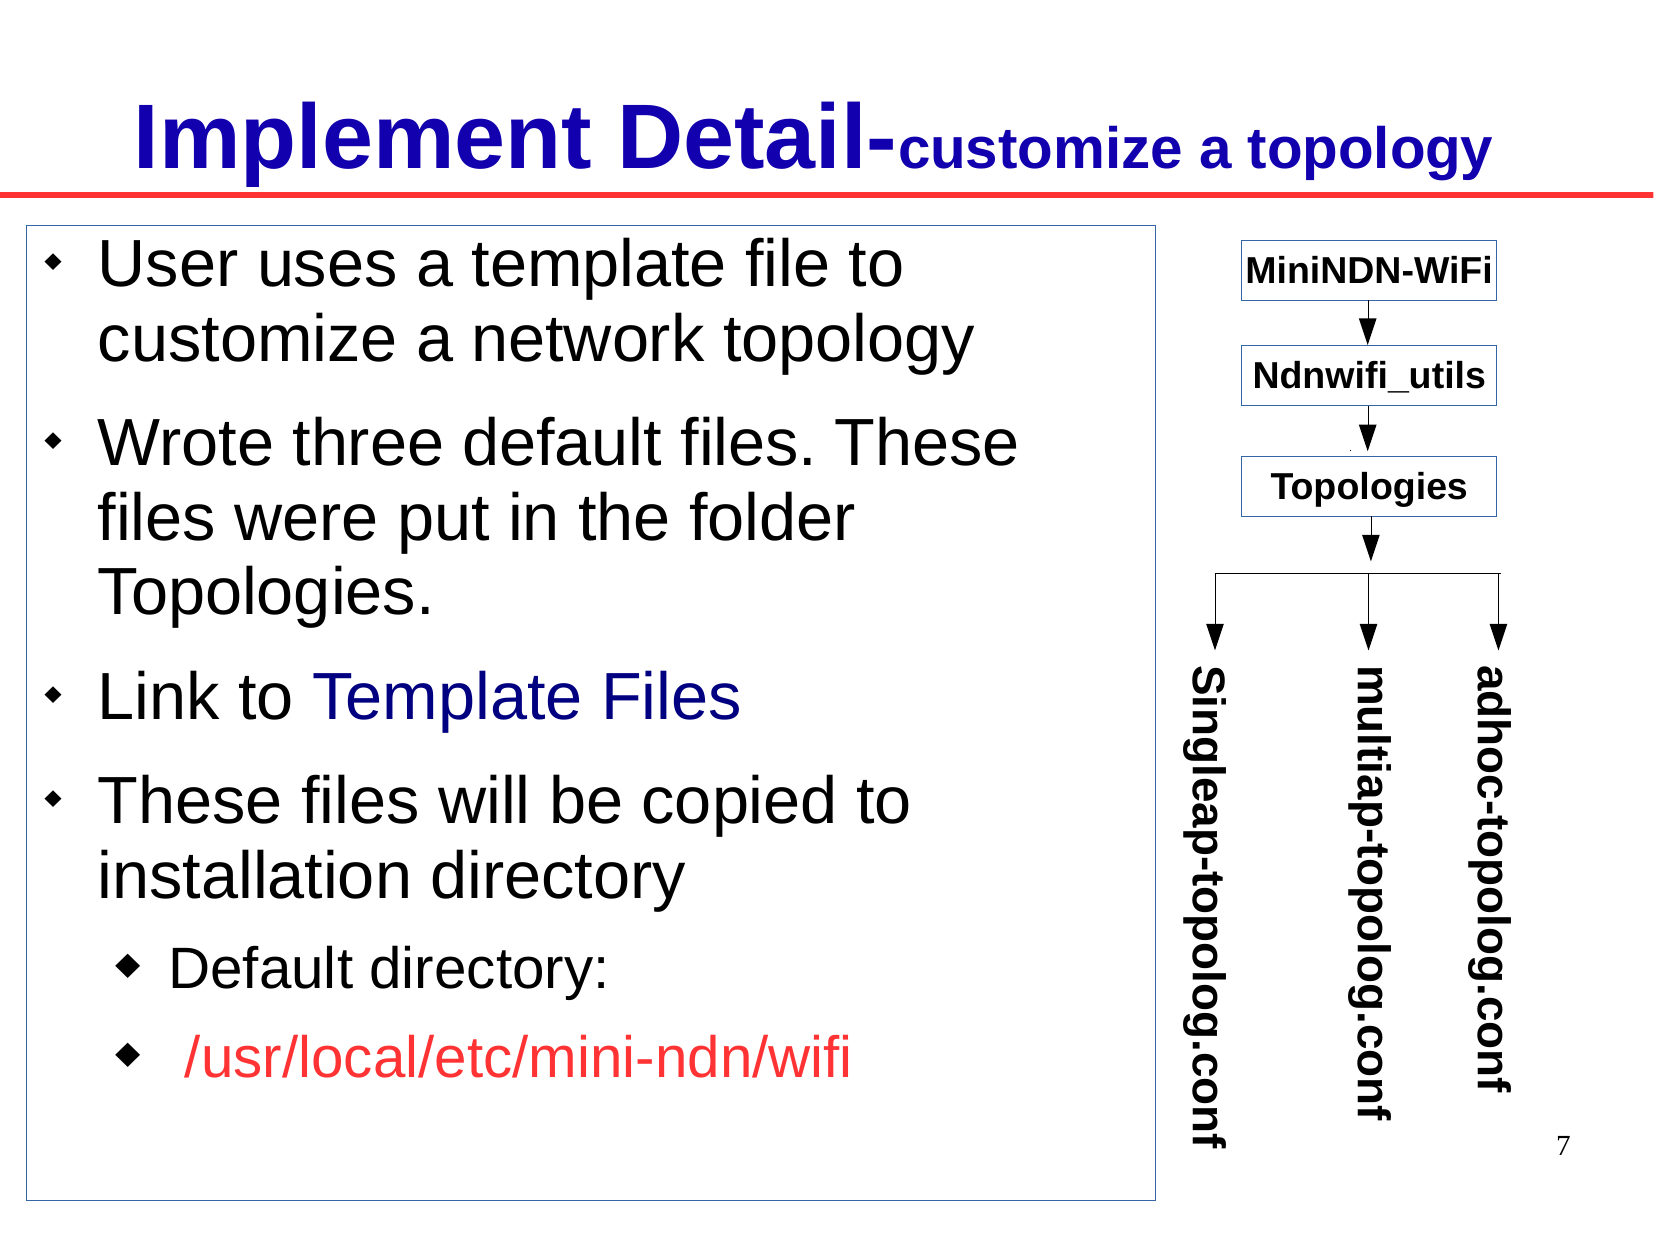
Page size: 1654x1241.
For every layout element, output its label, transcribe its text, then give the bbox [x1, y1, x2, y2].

list User uses a template file to customize a network topology Wrote three default files. These files were put in the folder Topologies. Link to Template Files These files will be copied to installation directory Default directory: /usr/local/etc/mini-ndn/wifi [26, 225, 1156, 1201]
text_box MiniNDN-WiFi [1241, 240, 1497, 301]
text_box multiap-topolog.conf [1331, 650, 1407, 1206]
text_box Topologies [1241, 456, 1497, 517]
text_box adhoc-topolog.conf [1451, 650, 1527, 1206]
text_box Singleap-topolog.conf [1166, 650, 1242, 1206]
title Implement Detail-customize a topology [82, 79, 1571, 192]
text_box Ndnwifi_utils [1241, 345, 1497, 406]
